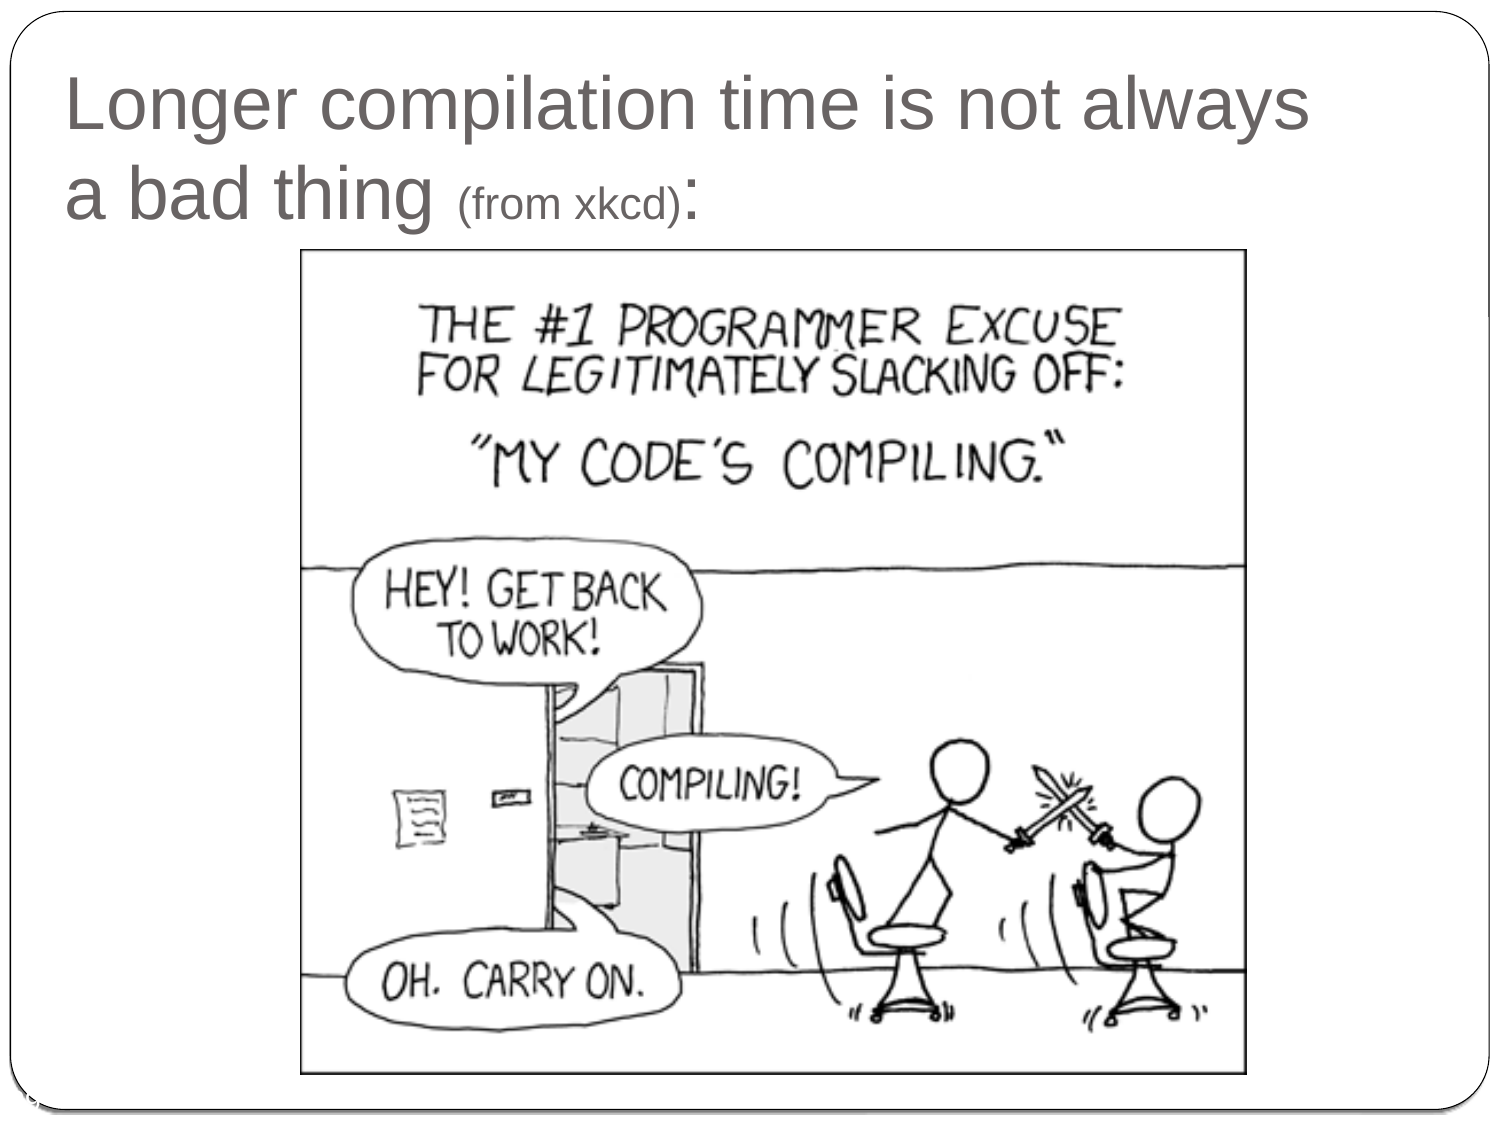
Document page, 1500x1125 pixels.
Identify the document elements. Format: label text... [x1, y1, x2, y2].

slide_number <number> [0, 1074, 50, 1125]
title Longer compilation time is not always a bad thing (from xkcd): [50, 45, 1450, 250]
picture [300, 249, 1247, 1075]
